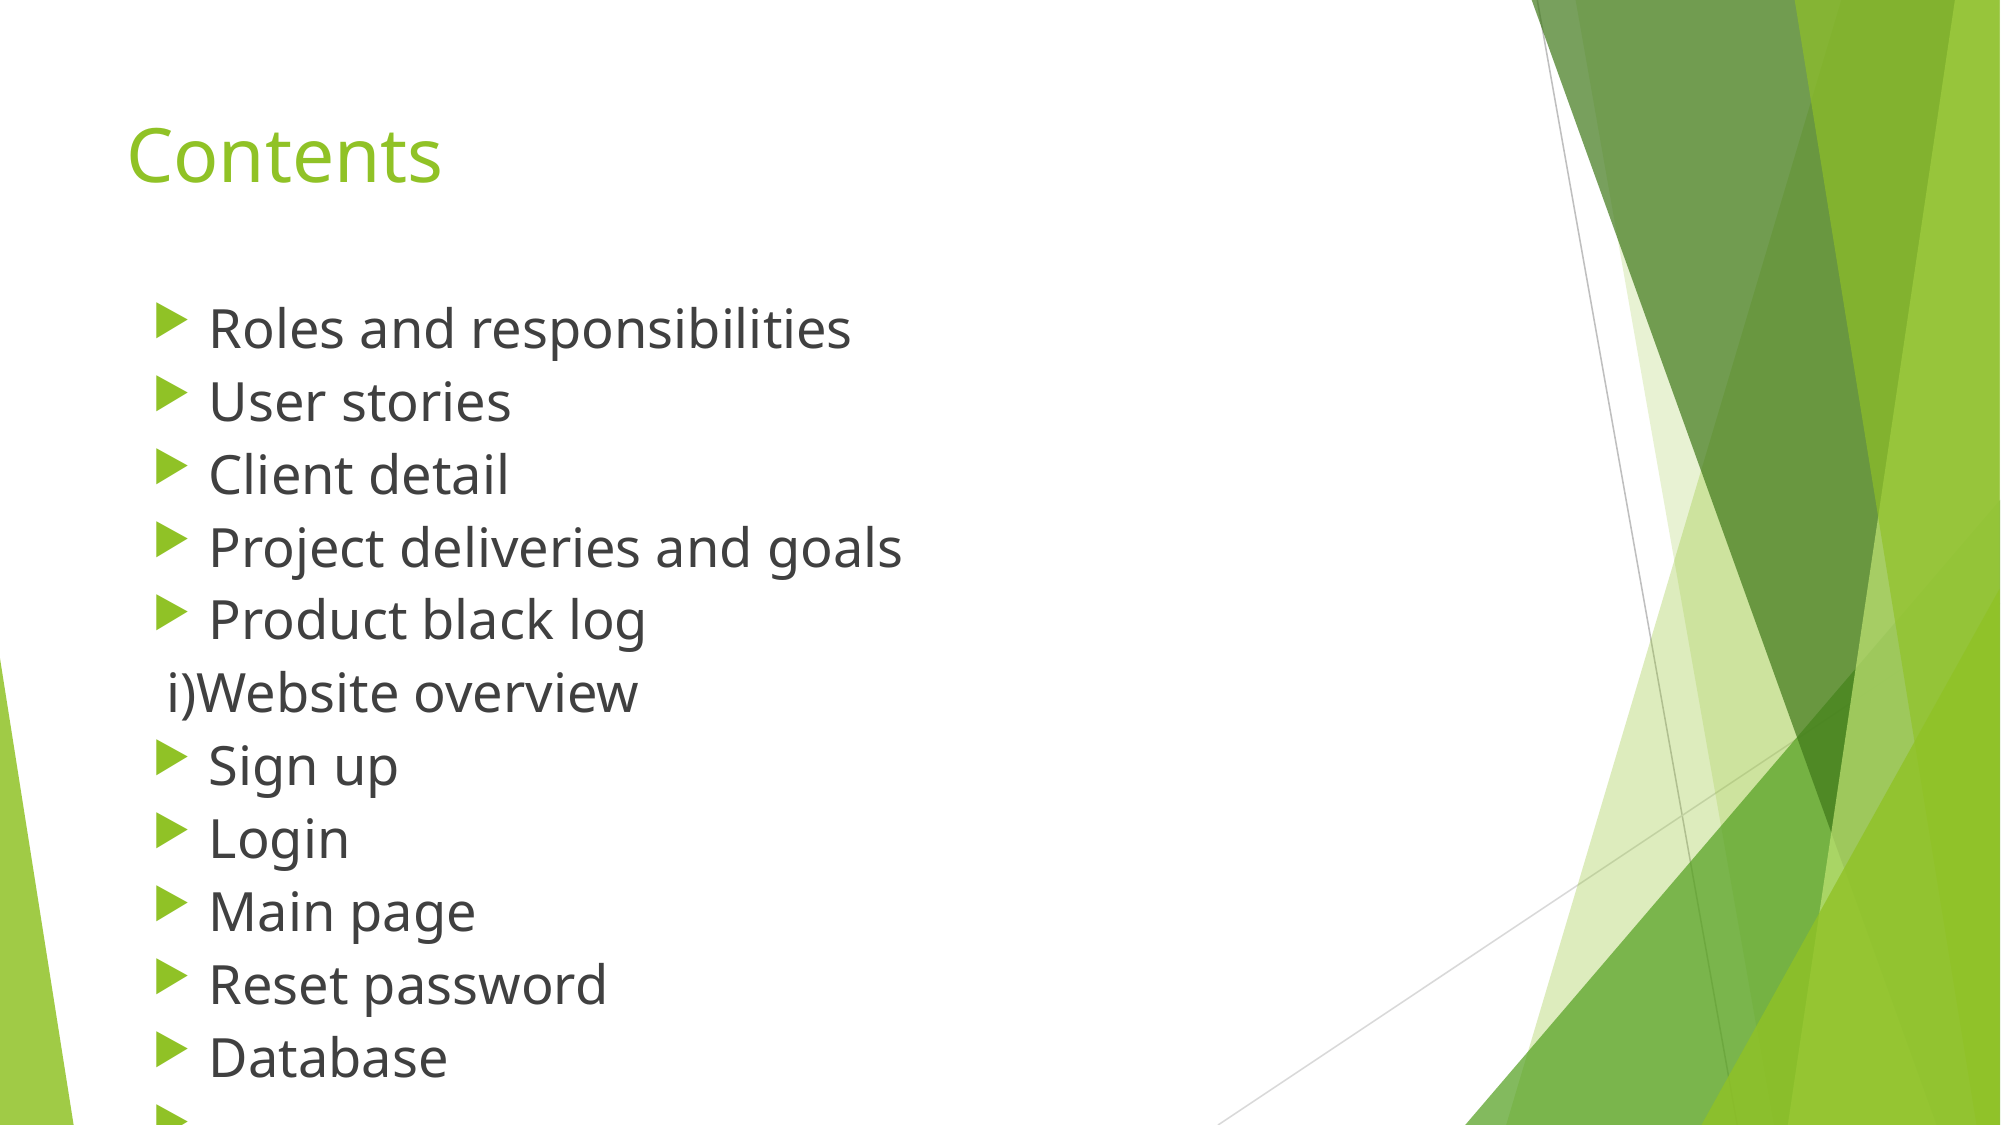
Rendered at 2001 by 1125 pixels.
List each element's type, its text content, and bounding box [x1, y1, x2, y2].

list Roles and responsibilities User stories Client detail Project deliveries and goals Product black log i)Website overview Sign up Login Main page Reset password Database [137, 299, 2000, 1125]
title Contents [111, 99, 1522, 317]
